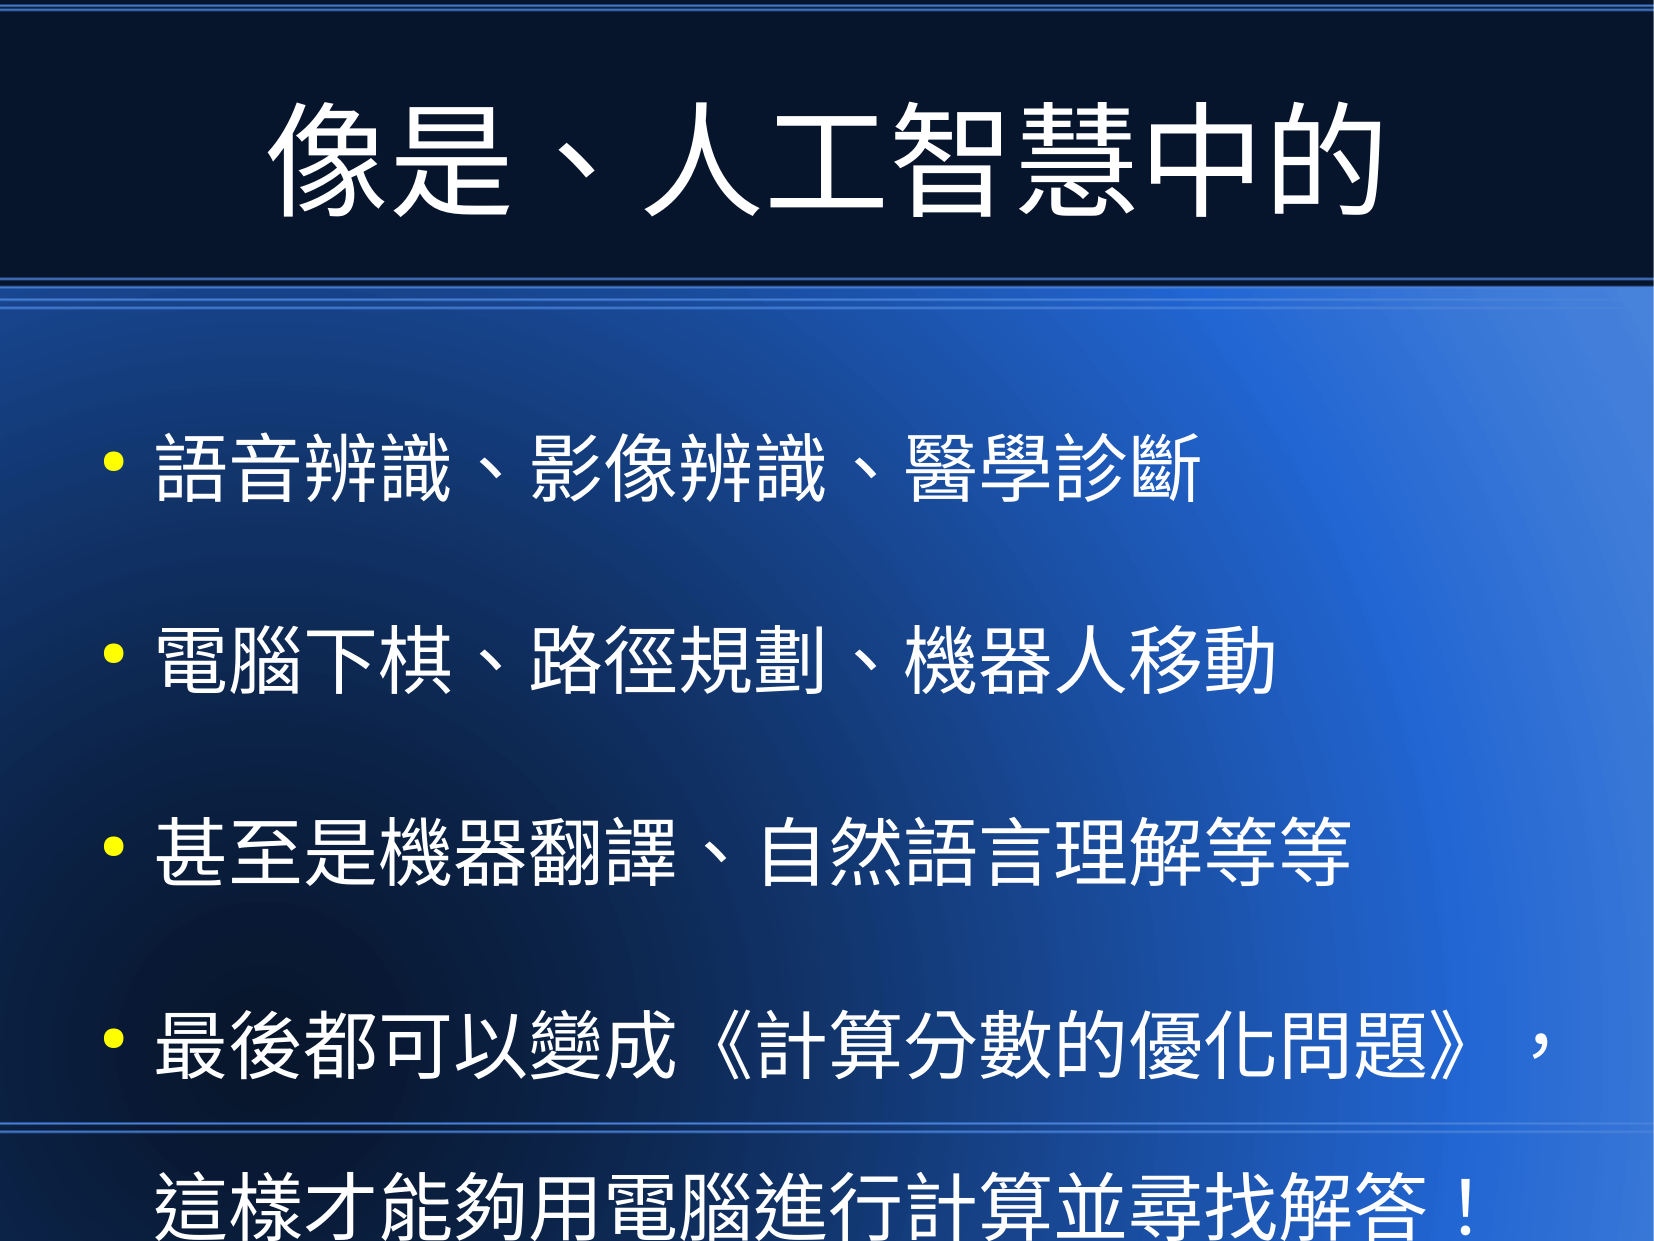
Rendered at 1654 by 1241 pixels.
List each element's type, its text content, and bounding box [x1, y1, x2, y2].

list 語音辨識、影像辨識、醫學診斷 電腦下棋、路徑規劃、機器人移動 甚至是機器翻譯、自然語言理解等等 最後都可以變成《計算分數的優化問題》，這樣才能夠用電腦進行計算並尋找解答！ [82, 355, 1619, 1241]
picture [0, 0, 1654, 1241]
title 像是、人工智慧中的 [82, 49, 1571, 257]
